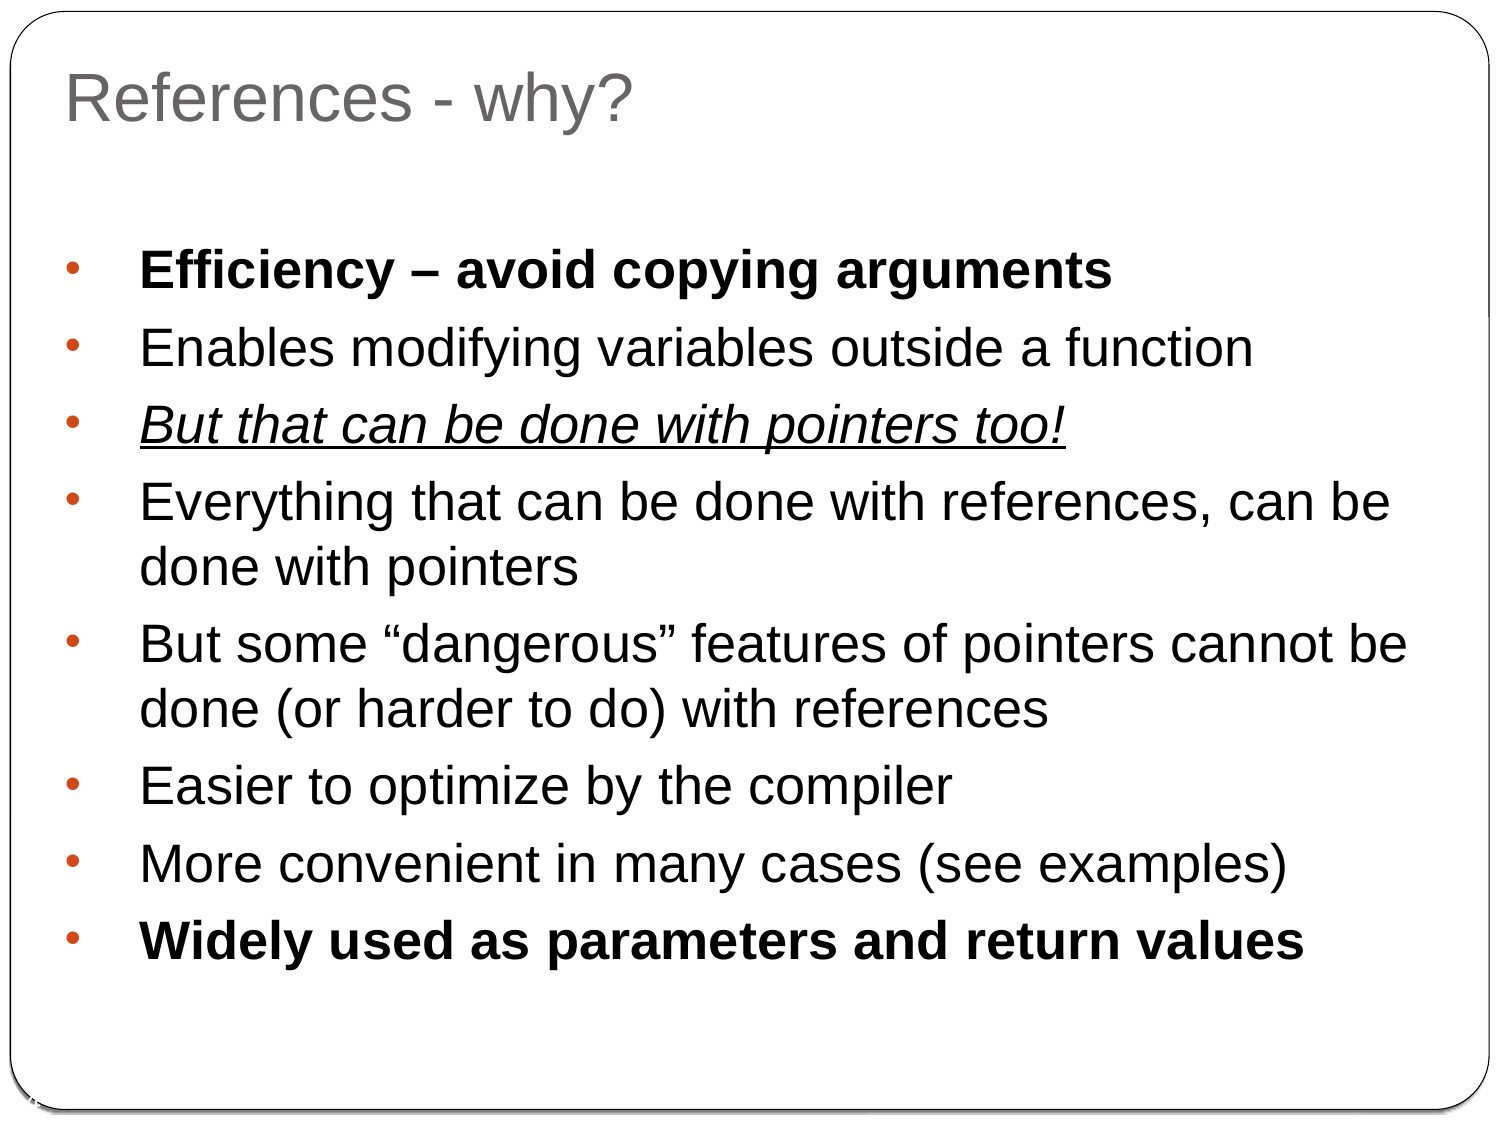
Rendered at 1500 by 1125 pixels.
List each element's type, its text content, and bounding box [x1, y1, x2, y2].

list Efficiency – avoid copying arguments Enables modifying variables outside a function But that can be done with pointers too! Everything that can be done with references, can be done with pointers But some “dangerous” features of pointers cannot be done (or harder to do) with references Easier to optimize by the compiler More convenient in many cases (see examples) Widely used as parameters and return values [50, 149, 1450, 1088]
title References - why? [50, 45, 1450, 149]
slide_number <number> [0, 1074, 50, 1125]
